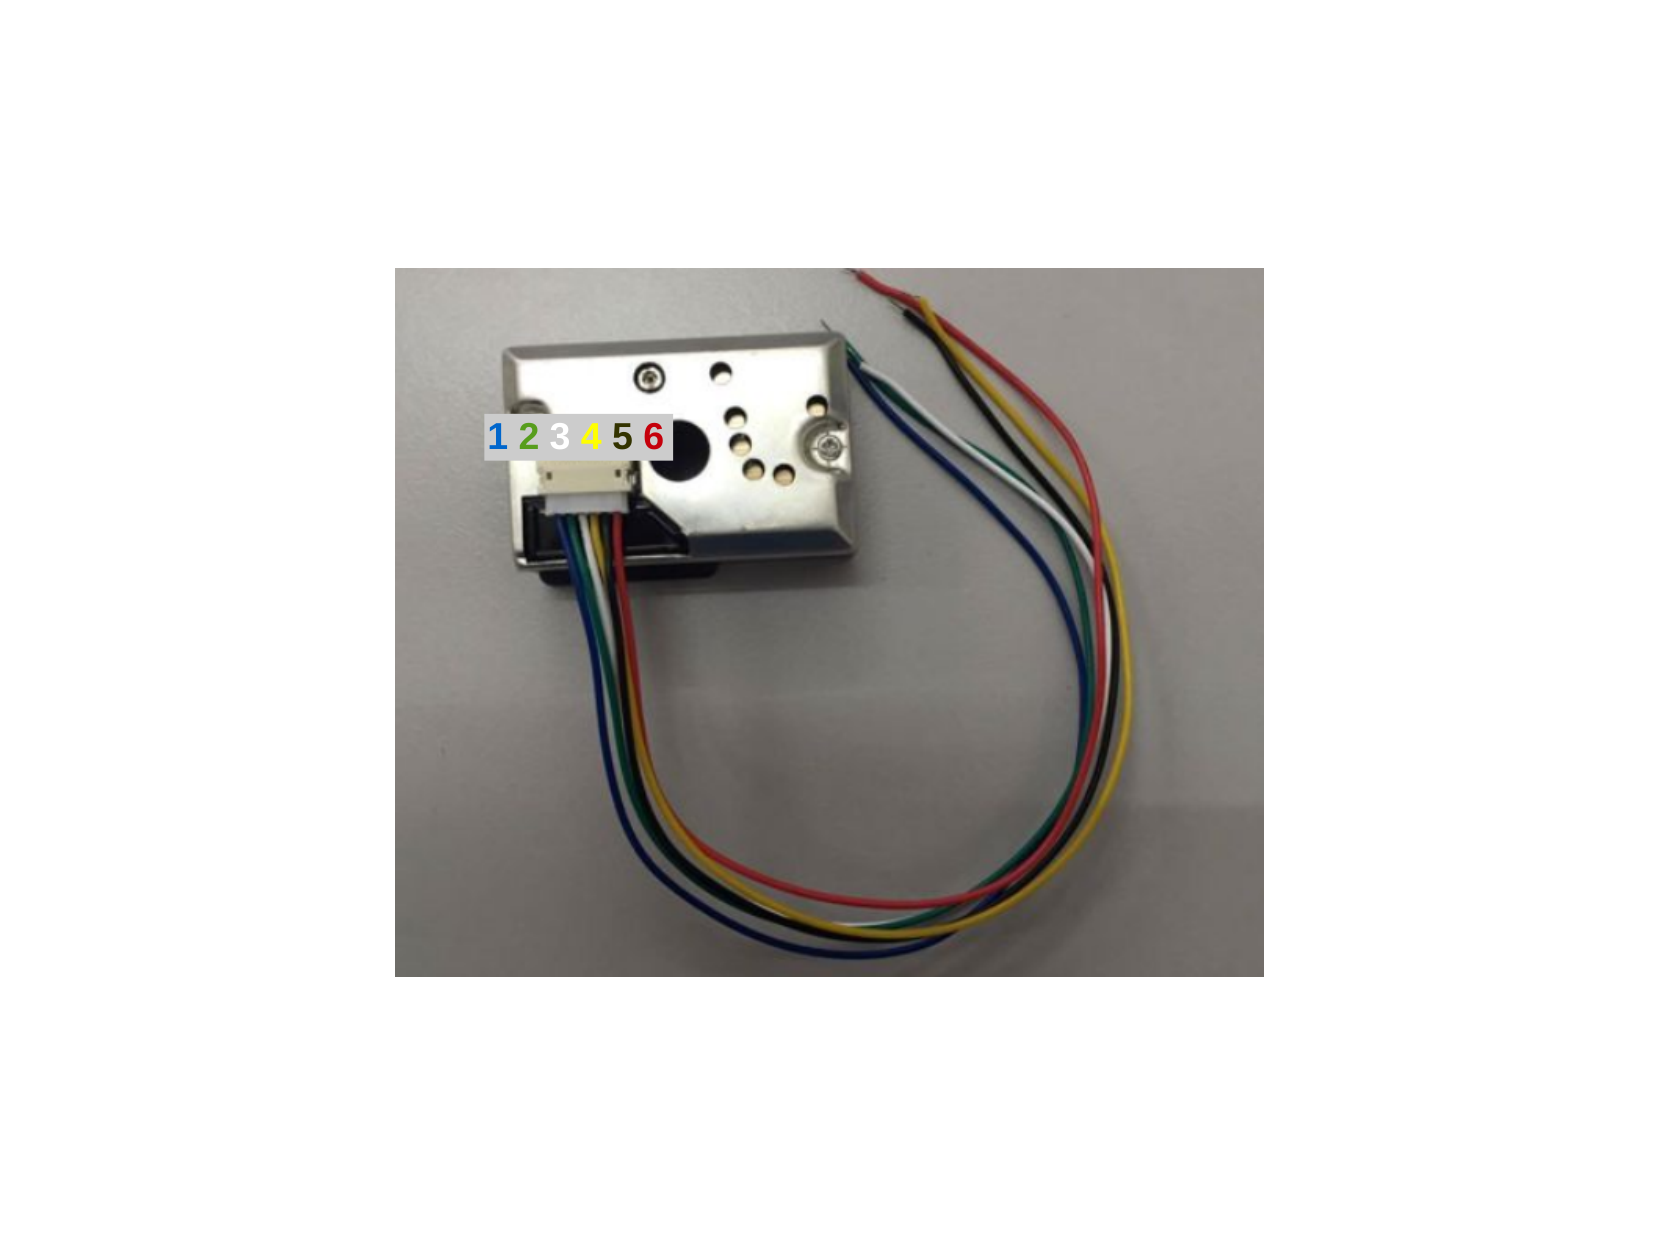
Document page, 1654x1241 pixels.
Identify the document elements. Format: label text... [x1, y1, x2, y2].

text_box 1 2 3 4 5 6 [484, 413, 674, 461]
picture [395, 268, 1264, 977]
